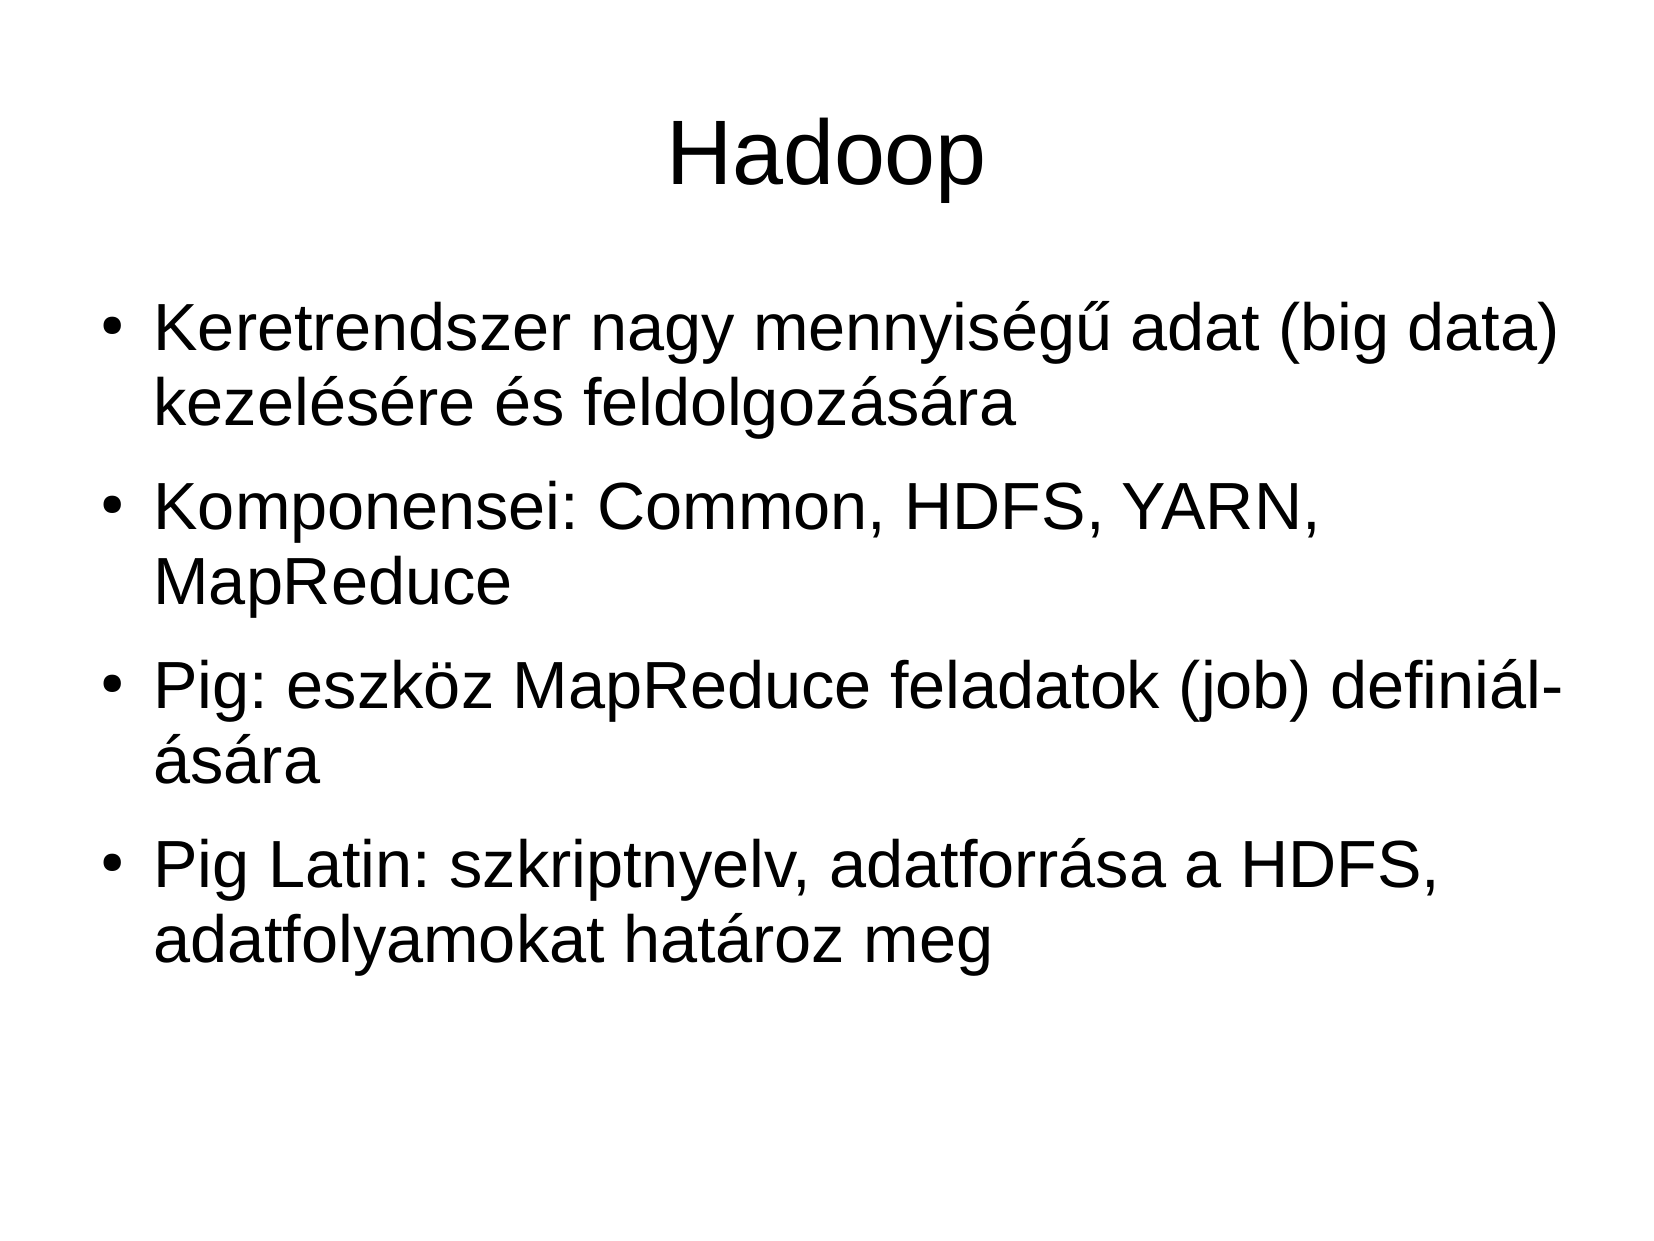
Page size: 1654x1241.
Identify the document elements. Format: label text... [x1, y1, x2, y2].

list Keretrendszer nagy mennyiségű adat (big data) kezelésére és feldolgozására Komponensei: Common, HDFS, YARN, MapReduce Pig: eszköz MapReduce feladatok (job) definiál- ására Pig Latin: szkriptnyelv, adatforrása a HDFS, adatfolyamokat határoz meg [82, 290, 1571, 1231]
title Hadoop [82, 49, 1571, 257]
